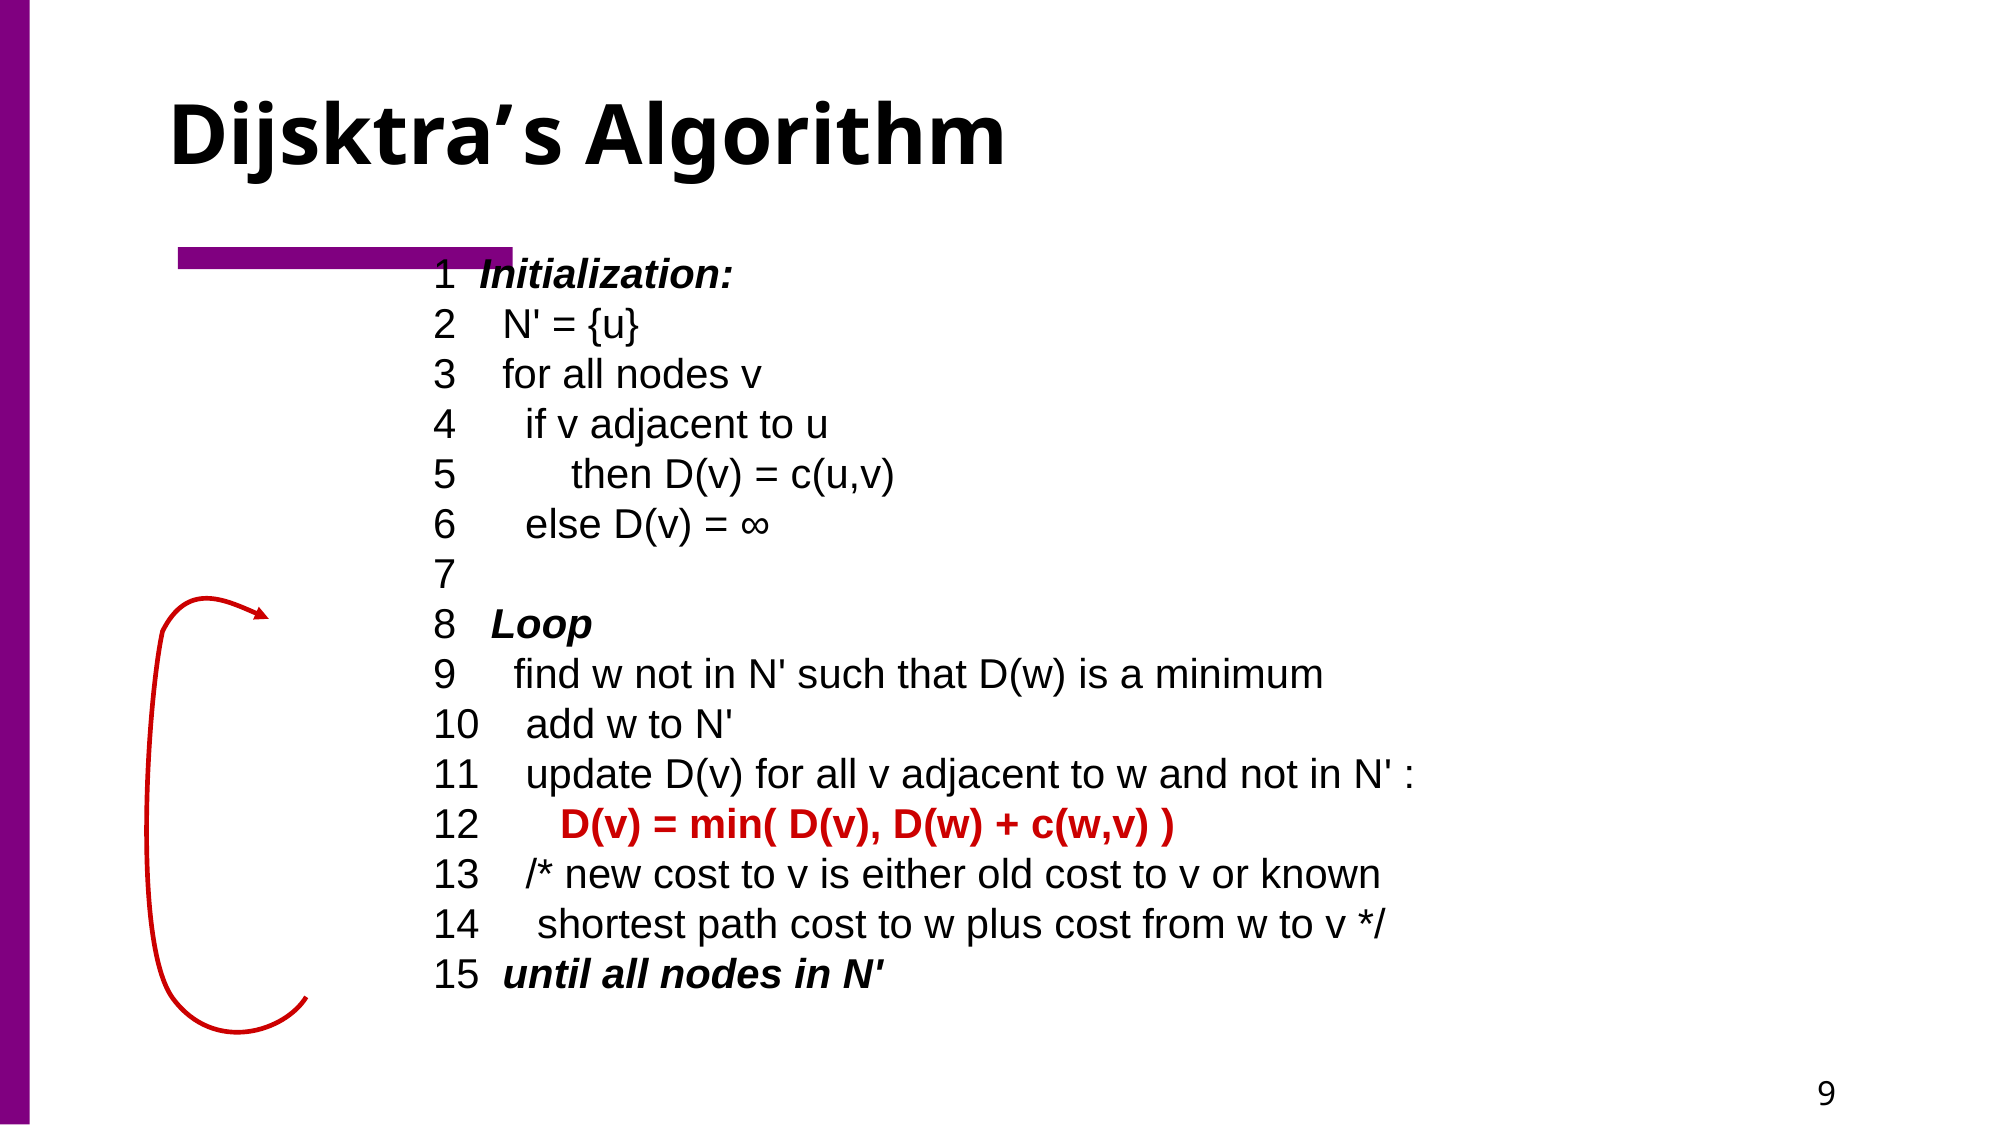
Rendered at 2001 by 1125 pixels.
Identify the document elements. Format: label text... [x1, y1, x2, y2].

title Dijsktra’s Algorithm [116, 37, 1817, 225]
text_box 1 Initialization: 2 N' = {u} 3 for all nodes v 4 if v adjacent to u 5 then D(v) = c(u,v) 6 else D(v) = ∞ 7 8 Loop 9 find w not in N' such that D(w) is a minimum 10 add w to N' 11 update D(v) for all v adjacent to w and not in N' : 12 D(v) = min( D(v), D(w) + c(w,v) ) 13 /* new cost to v is either old cost to v or known 14 shortest path cost to w plus cost from w to v */ 15 until all nodes in N' [418, 239, 1442, 1006]
